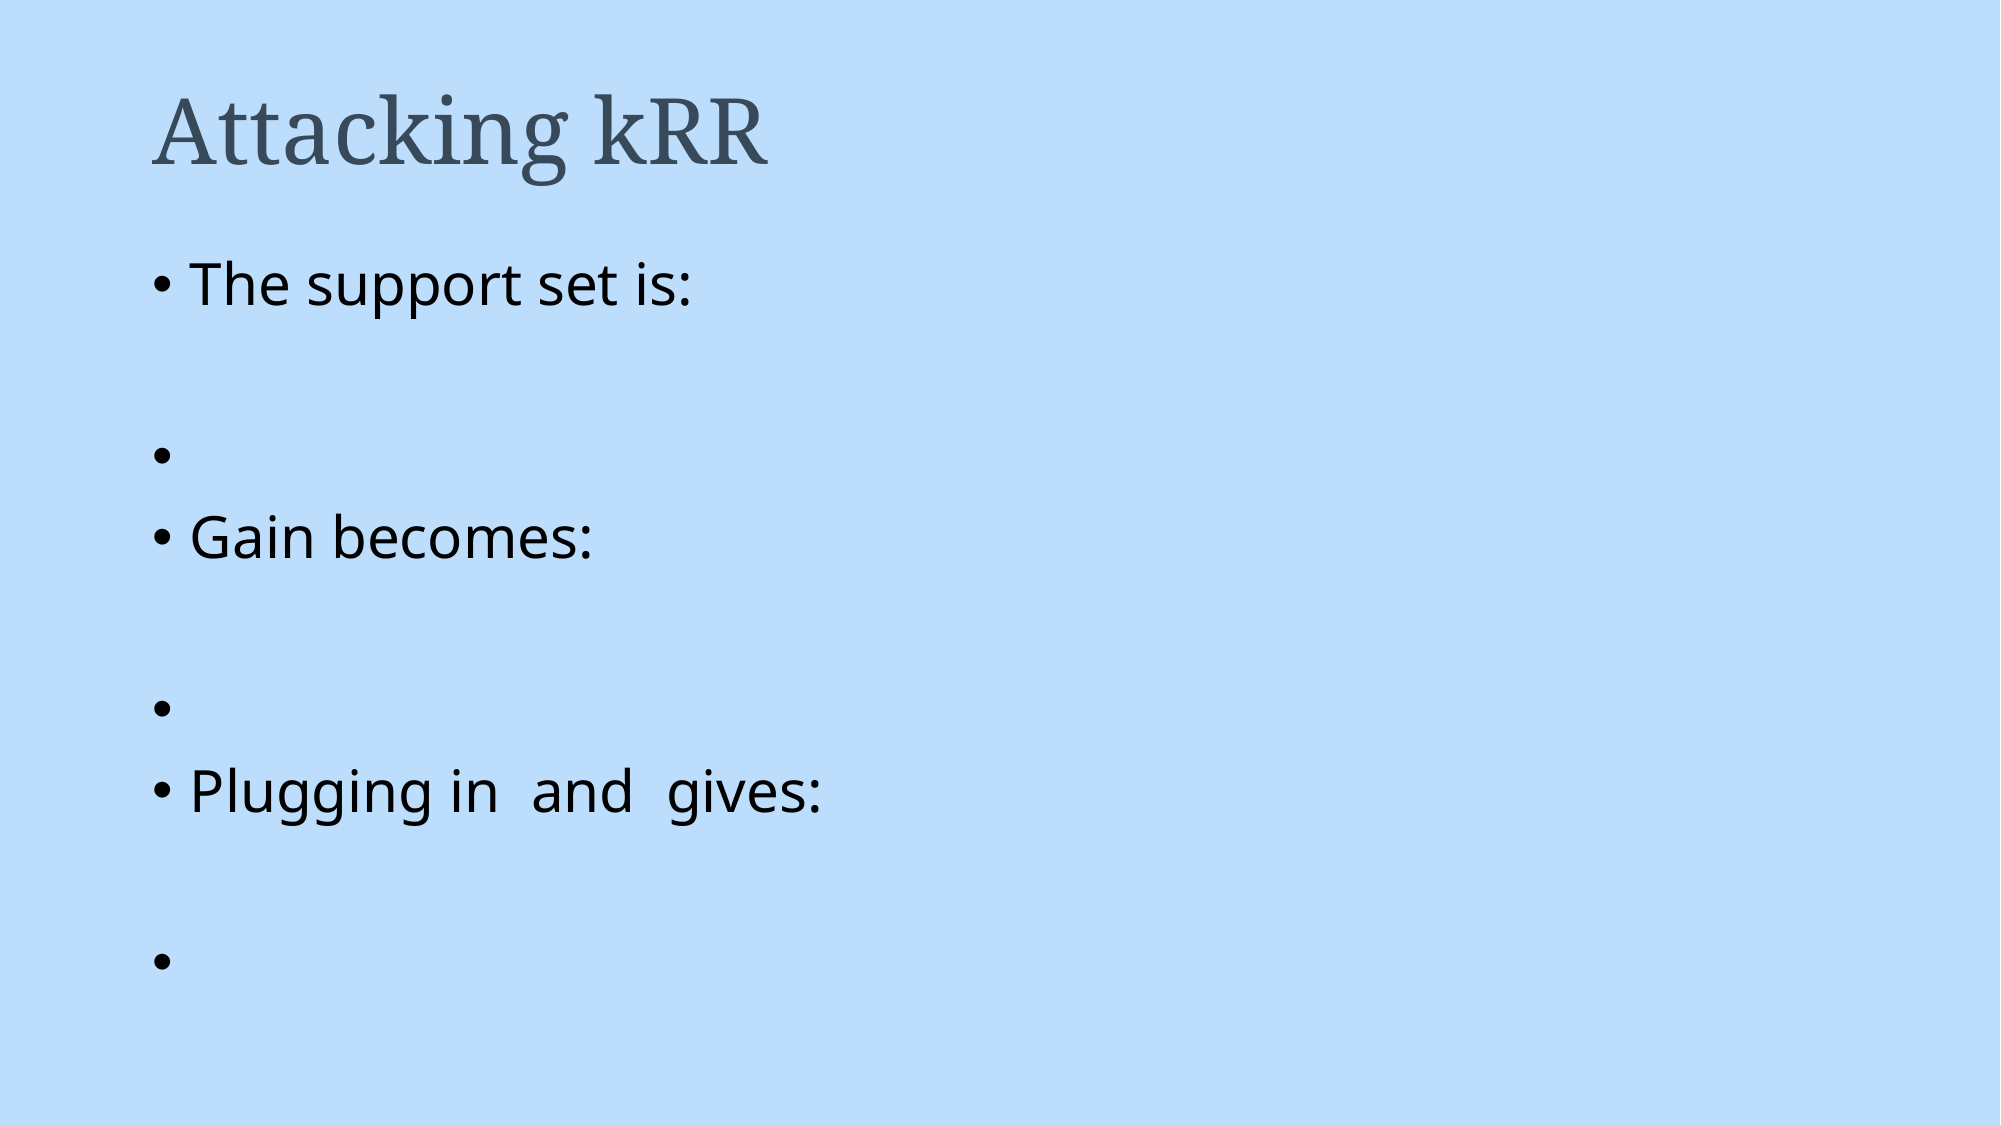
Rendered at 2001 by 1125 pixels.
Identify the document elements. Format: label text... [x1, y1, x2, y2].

list The support set is: Gain becomes: Plugging in and gives: [137, 247, 1863, 1014]
title Attacking kRR [137, 59, 1863, 211]
